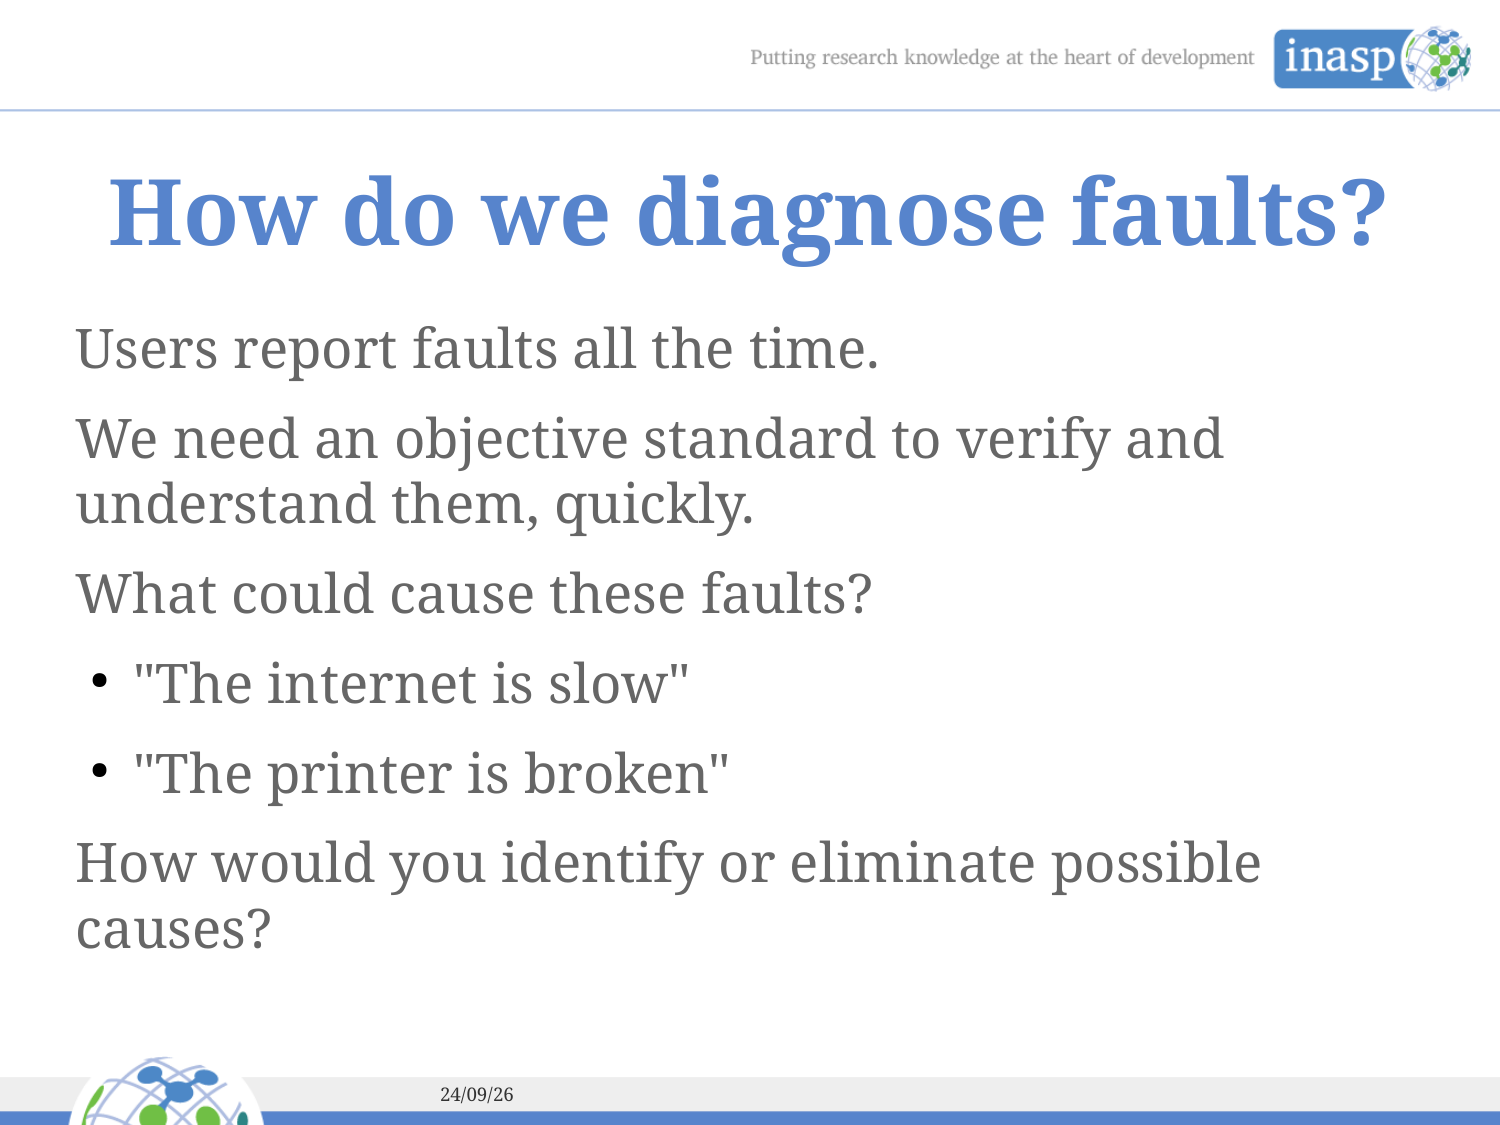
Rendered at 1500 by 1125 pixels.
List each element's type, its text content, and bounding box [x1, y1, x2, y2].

picture [0, 0, 1500, 1125]
title How do we diagnose faults? [75, 129, 1426, 313]
list Users report faults all the time. We need an objective standard to verify and understand them, quickly. What could cause these faults? "The internet is slow" "The printer is broken" How would you identify or eliminate possible causes? [75, 313, 1426, 967]
